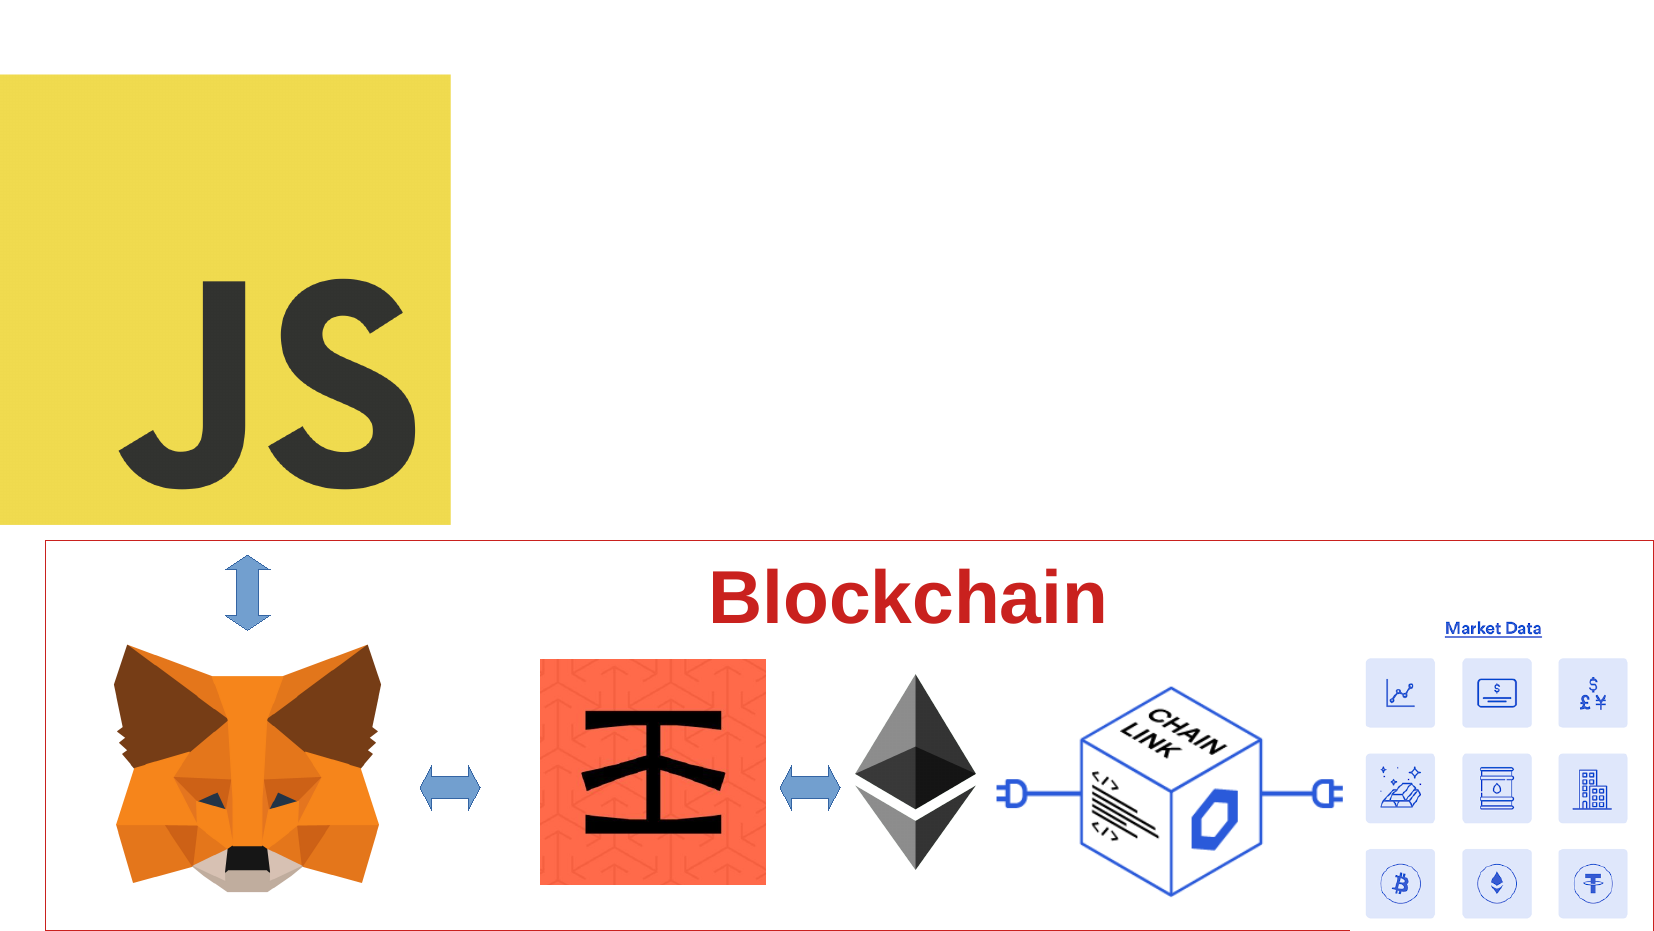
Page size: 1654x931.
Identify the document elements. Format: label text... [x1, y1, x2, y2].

picture [540, 676, 766, 886]
picture [855, 676, 976, 871]
picture [992, 676, 1653, 931]
title Blockchain [164, 519, 1653, 676]
picture [0, 74, 451, 526]
picture [97, 629, 391, 901]
text_box [45, 540, 1350, 931]
